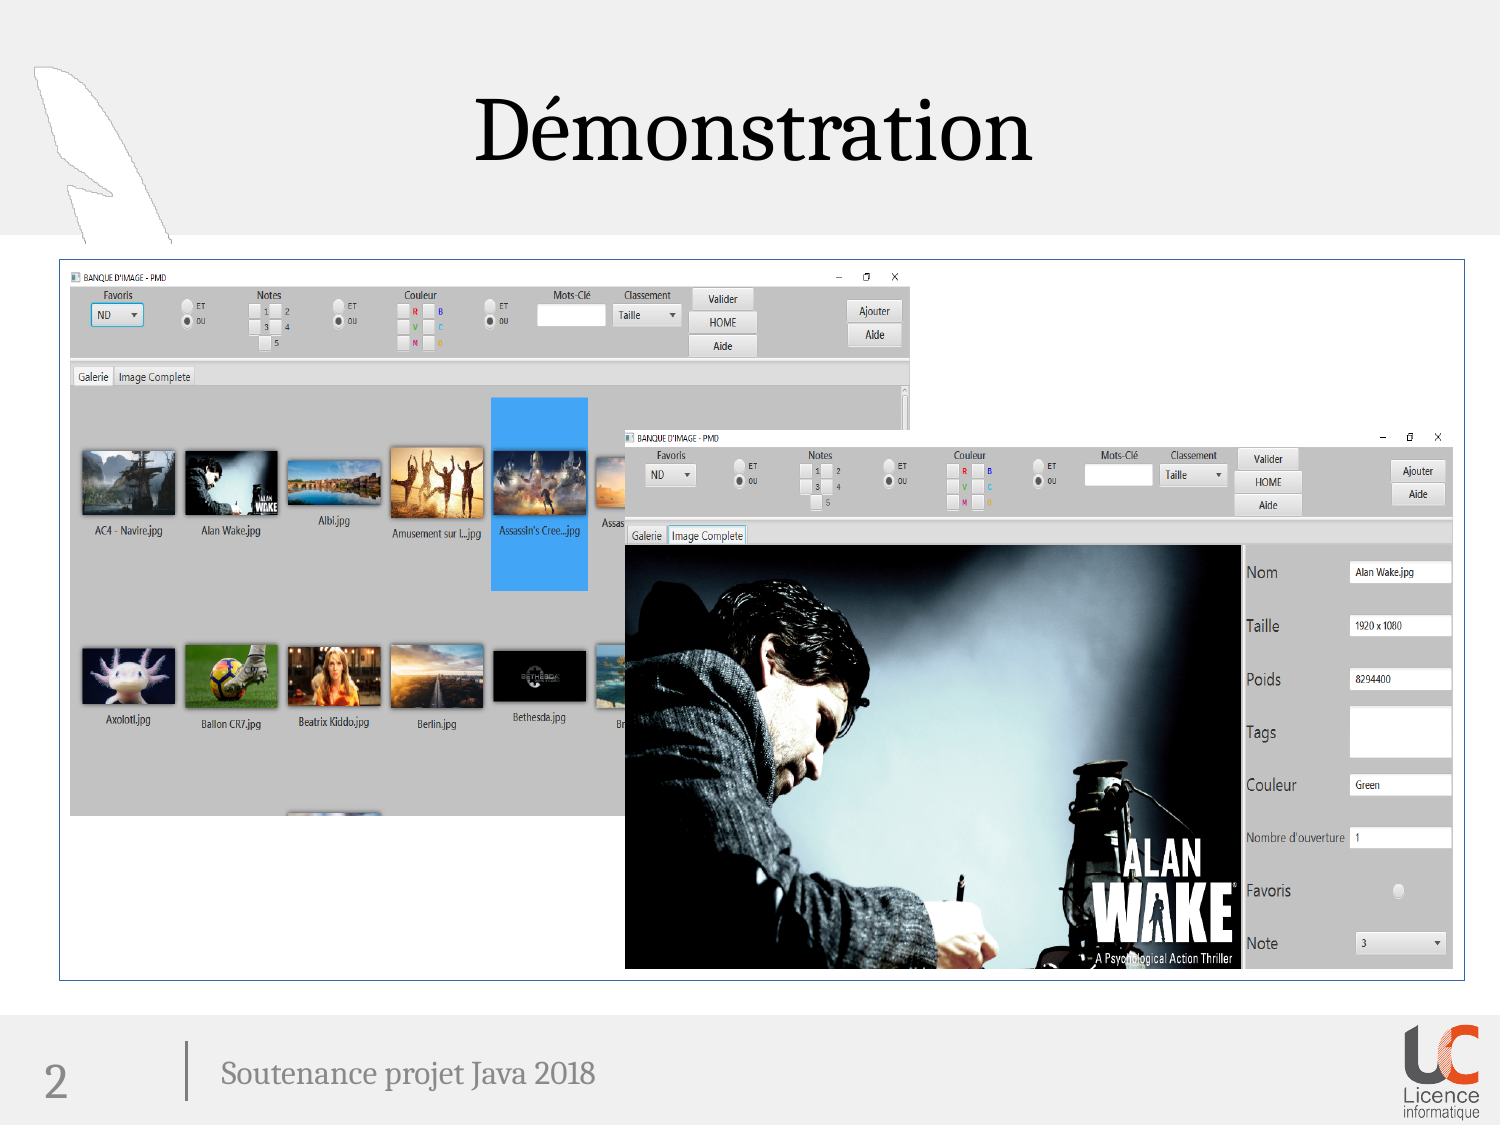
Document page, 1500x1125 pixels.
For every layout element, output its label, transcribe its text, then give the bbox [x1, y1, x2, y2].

text_box [59, 259, 1465, 981]
title Démonstration [79, 46, 1430, 201]
text_box <numéro> [29, 1041, 160, 1102]
picture [29, 63, 187, 244]
picture [70, 271, 1453, 969]
picture [1398, 1020, 1484, 1122]
text_box Soutenance projet Java 2018 [206, 1041, 939, 1102]
